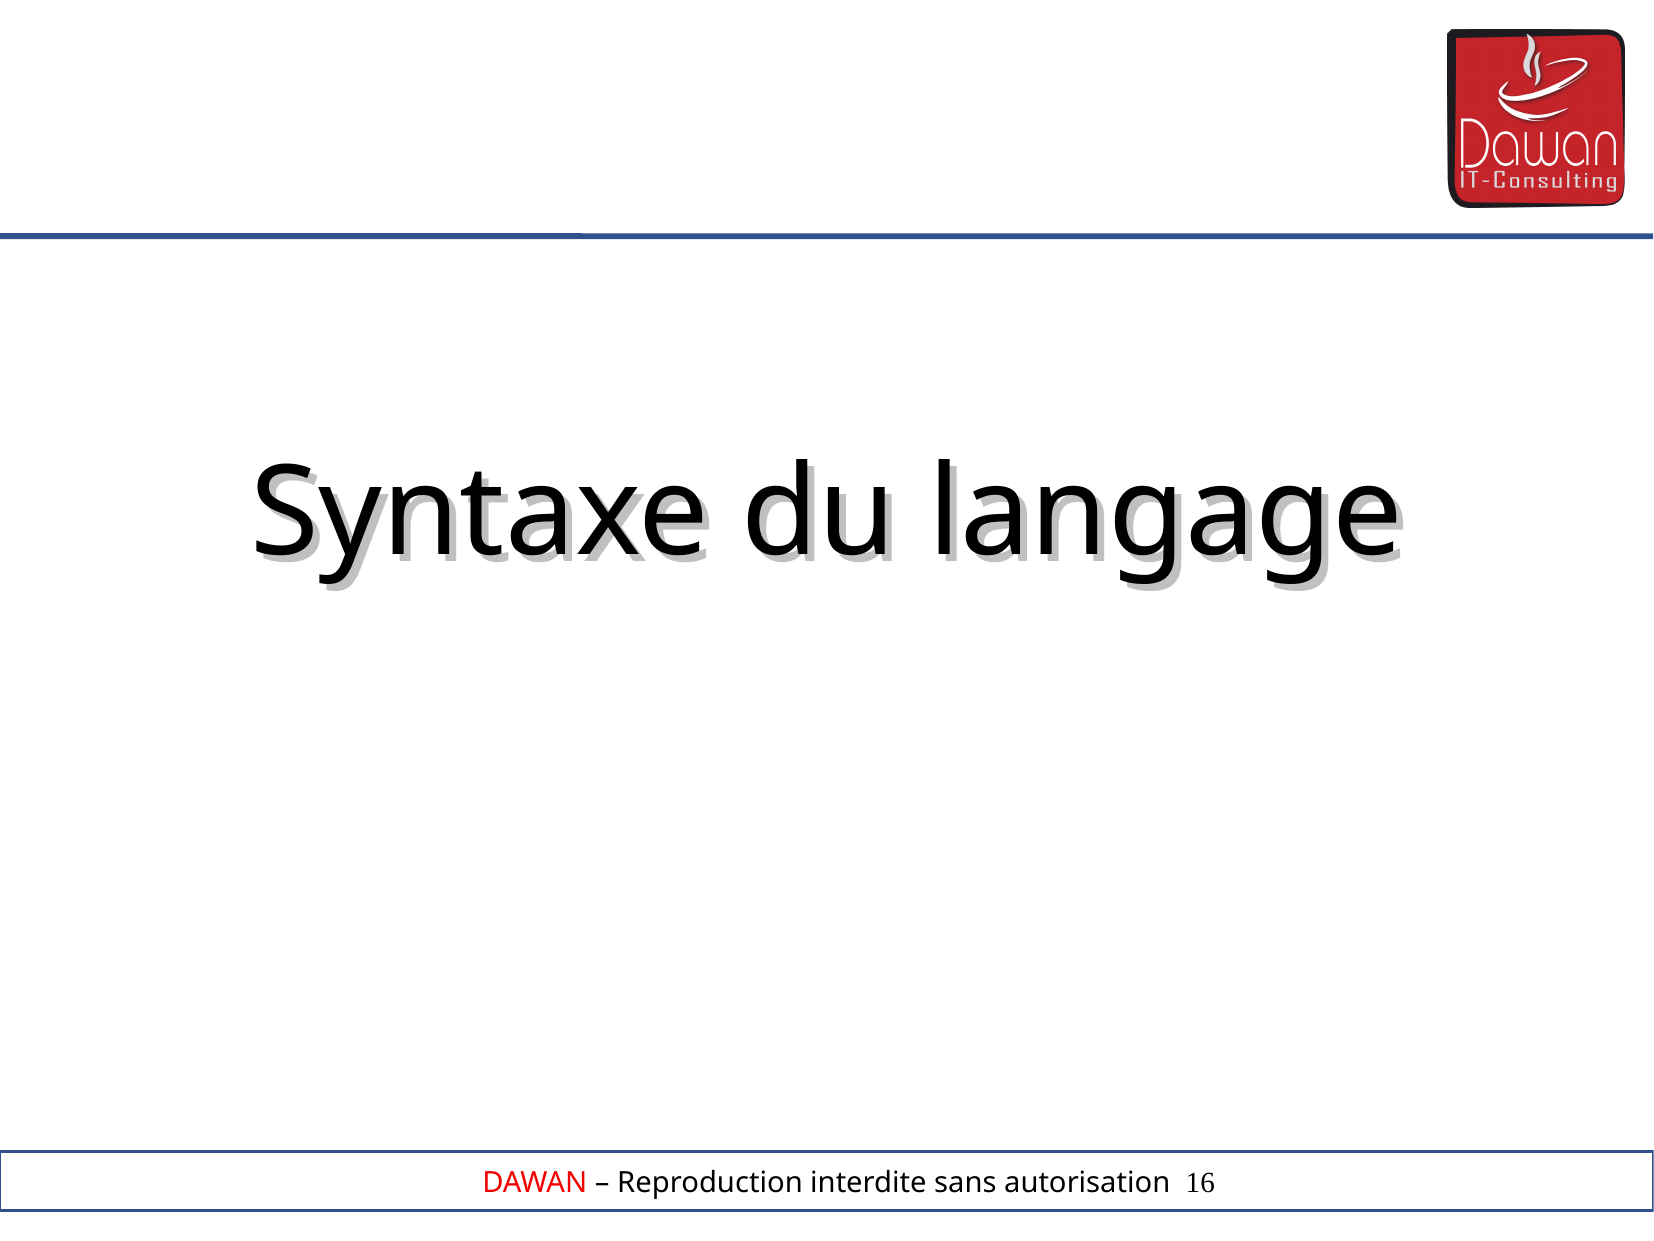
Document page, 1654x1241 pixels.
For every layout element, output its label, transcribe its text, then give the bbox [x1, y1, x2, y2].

text_box [1185, 1163, 1565, 1228]
text_box Syntaxe du langage [88, 413, 1565, 723]
